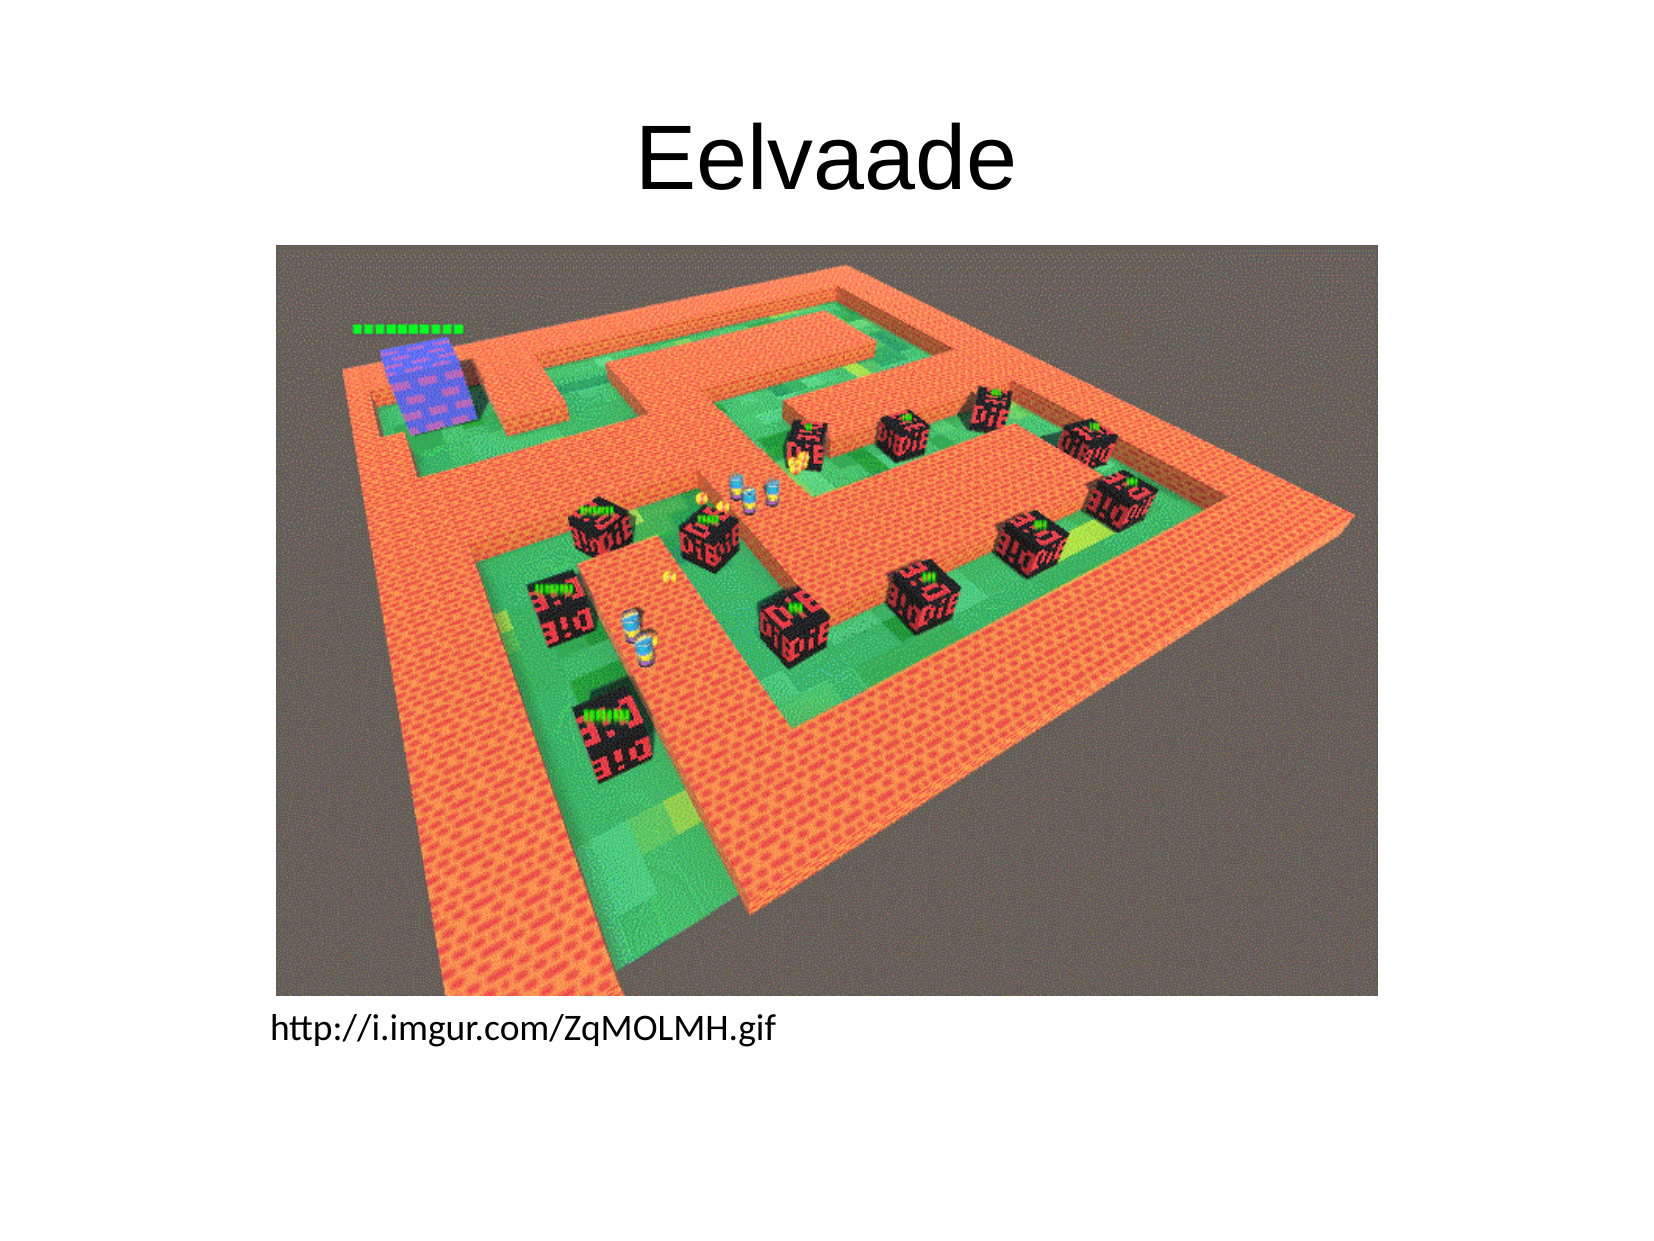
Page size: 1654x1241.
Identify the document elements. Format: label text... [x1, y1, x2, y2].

title Eelvaade [82, 49, 1571, 257]
text_box http://i.imgur.com/ZqMOLMH.gif [255, 995, 792, 1055]
picture [276, 245, 1378, 996]
